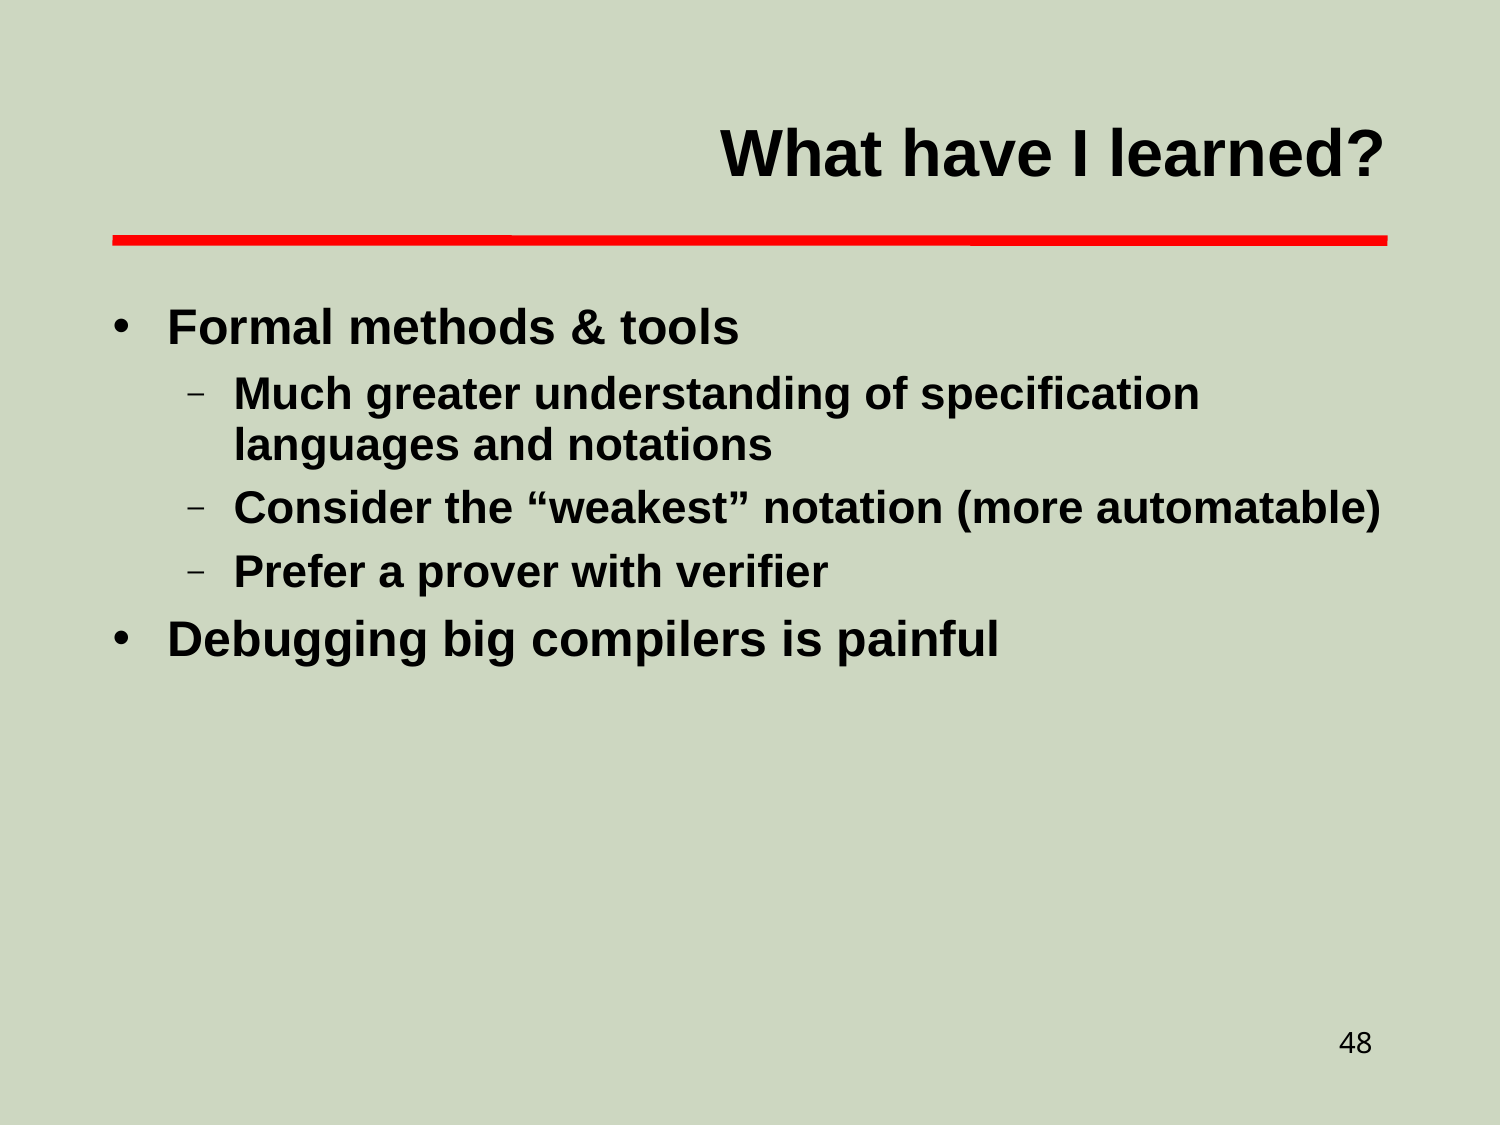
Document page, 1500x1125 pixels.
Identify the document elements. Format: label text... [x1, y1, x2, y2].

list Formal methods & tools Much greater understanding of specification languages and notations Consider the “weakest” notation (more automatable) Prefer a prover with verifier Debugging big compilers is painful [112, 299, 1387, 1099]
title What have I learned? [124, 93, 1387, 216]
